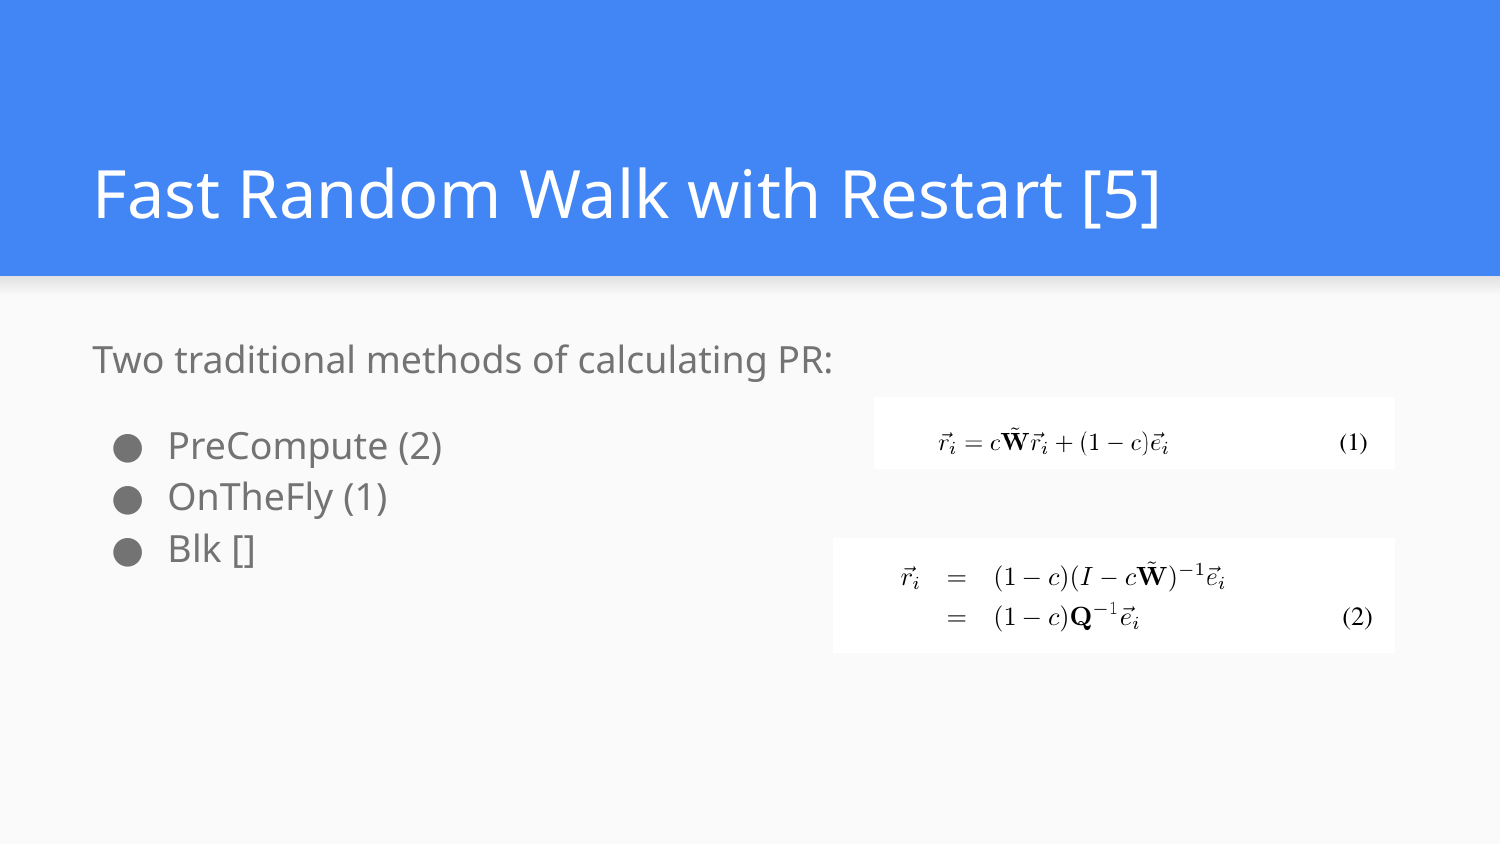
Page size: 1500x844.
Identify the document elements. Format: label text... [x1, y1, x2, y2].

list Two traditional methods of calculating PR: PreCompute (2) OnTheFly (1) Blk [] [77, 314, 1427, 760]
title Fast Random Walk with Restart [5] [77, 121, 1427, 248]
picture [874, 397, 1395, 469]
picture [833, 538, 1395, 653]
